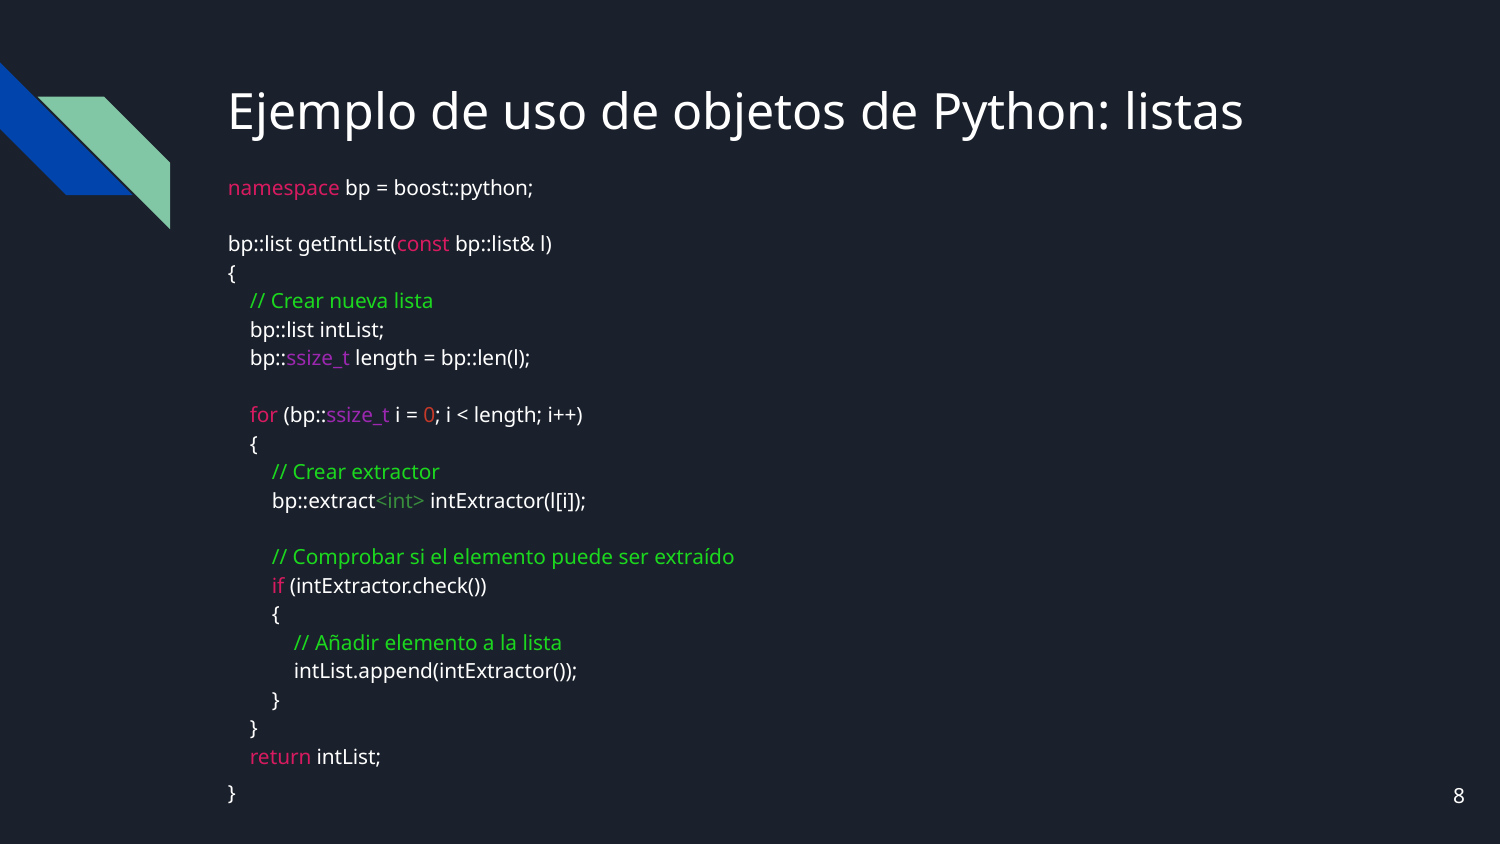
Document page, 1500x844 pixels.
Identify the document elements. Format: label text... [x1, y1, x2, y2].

list namespace bp = boost::python; bp::list getIntList(const bp::list& l) { // Crear nueva lista bp::list intList; bp::ssize_t length = bp::len(l); for (bp::ssize_t i = 0; i < length; i++) { // Crear extractor bp::extract<int> intExtractor(l[i]); // Comprobar si el elemento puede ser extraído if (intExtractor.check()) { // Añadir elemento a la lista intList.append(intExtractor()); } } return intList; } [212, 147, 1368, 735]
slide_number <number> [1389, 764, 1480, 830]
title Ejemplo de uso de objetos de Python: listas [212, 64, 1368, 147]
